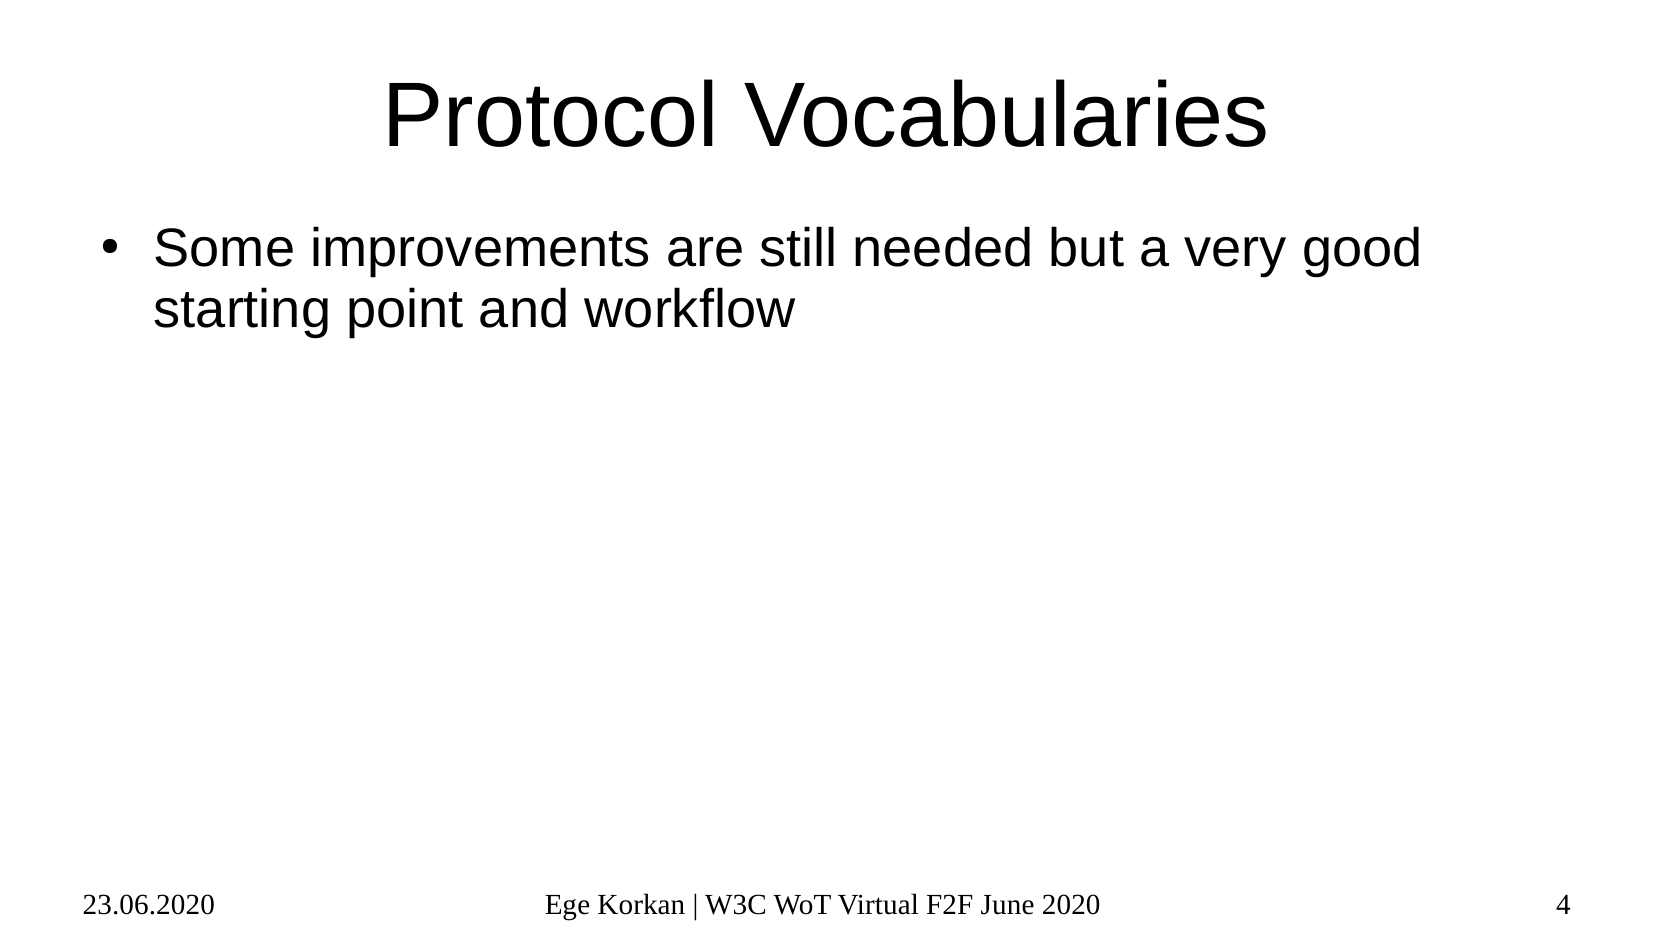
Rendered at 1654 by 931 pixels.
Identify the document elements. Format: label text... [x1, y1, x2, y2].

title Protocol Vocabularies [82, 37, 1571, 193]
list Some improvements are still needed but a very good starting point and workflow [82, 217, 1571, 758]
